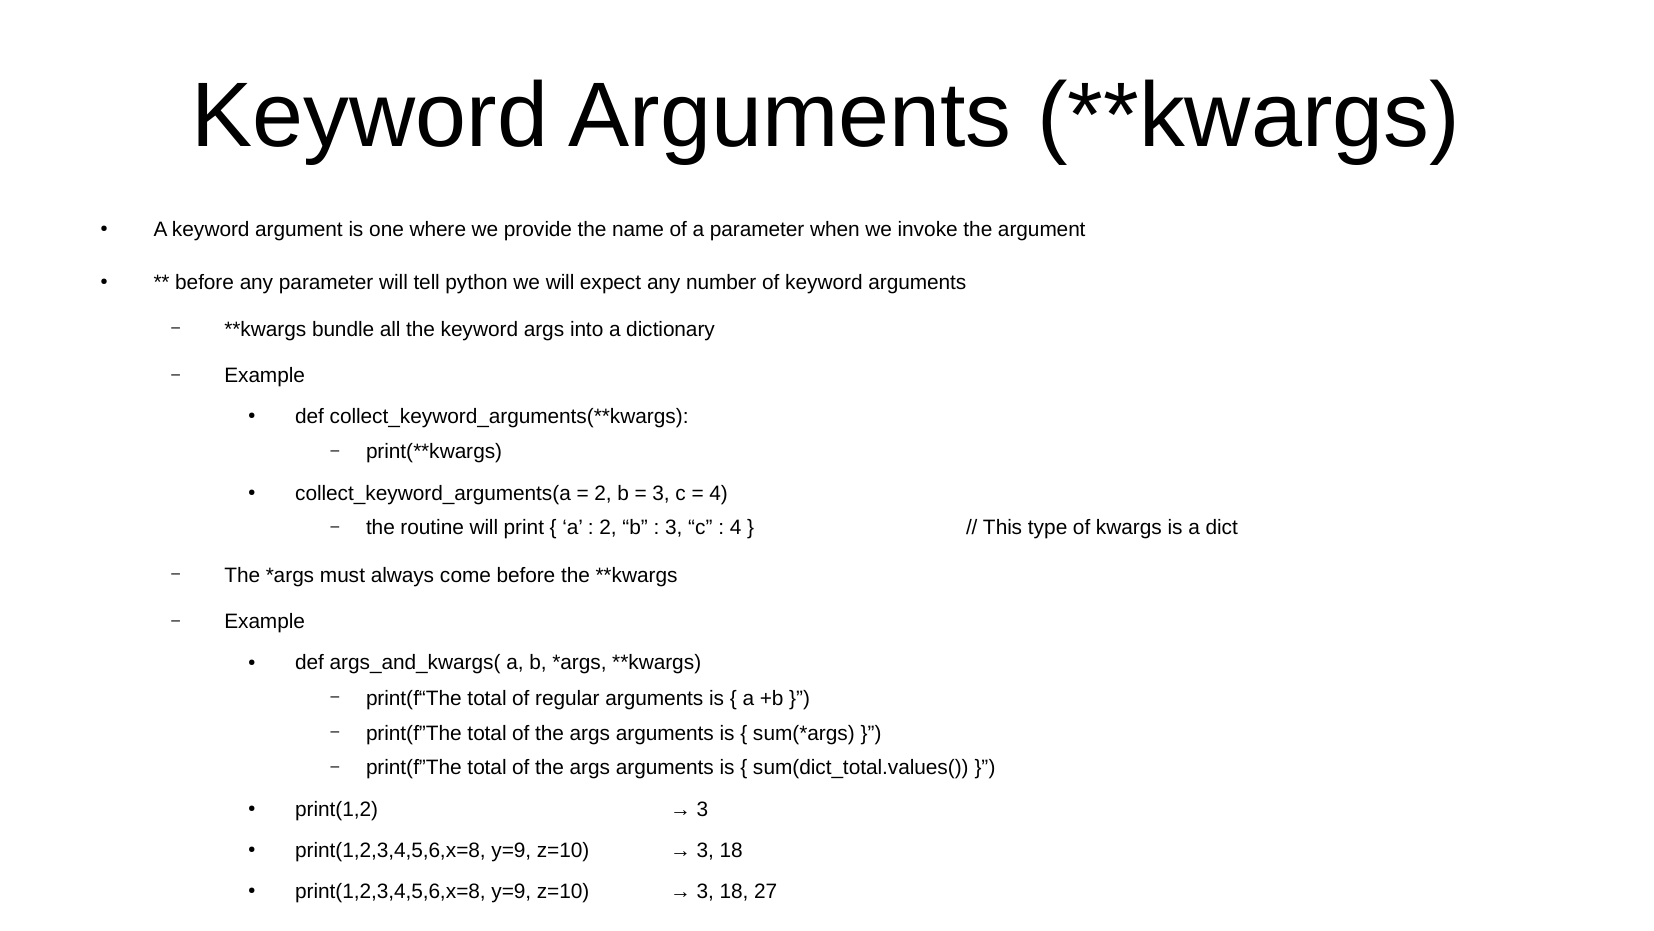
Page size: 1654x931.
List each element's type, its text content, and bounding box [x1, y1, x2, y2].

title Keyword Arguments (**kwargs) [82, 37, 1571, 193]
list A keyword argument is one where we provide the name of a parameter when we invoke the argument ** before any parameter will tell python we will expect any number of keyword arguments **kwargs bundle all the keyword args into a dictionary Example def collect_keyword_arguments(**kwargs): print(**kwargs) collect_keyword_arguments(a = 2, b = 3, c = 4) the routine will print { ‘a’ : 2, “b” : 3, “c” : 4 } // This type of kwargs is a dict The *args must always come before the **kwargs Example def args_and_kwargs( a, b, *args, **kwargs) print(f“The total of regular arguments is { a +b }”) print(f”The total of the args arguments is { sum(*args) }”) print(f”The total of the args arguments is { sum(dict_total.values()) }”) print(1,2) → 3 print(1,2,3,4,5,6,x=8, y=9, z=10) → 3, 18 print(1,2,3,4,5,6,x=8, y=9, z=10) → 3, 18, 27 [82, 217, 1621, 916]
